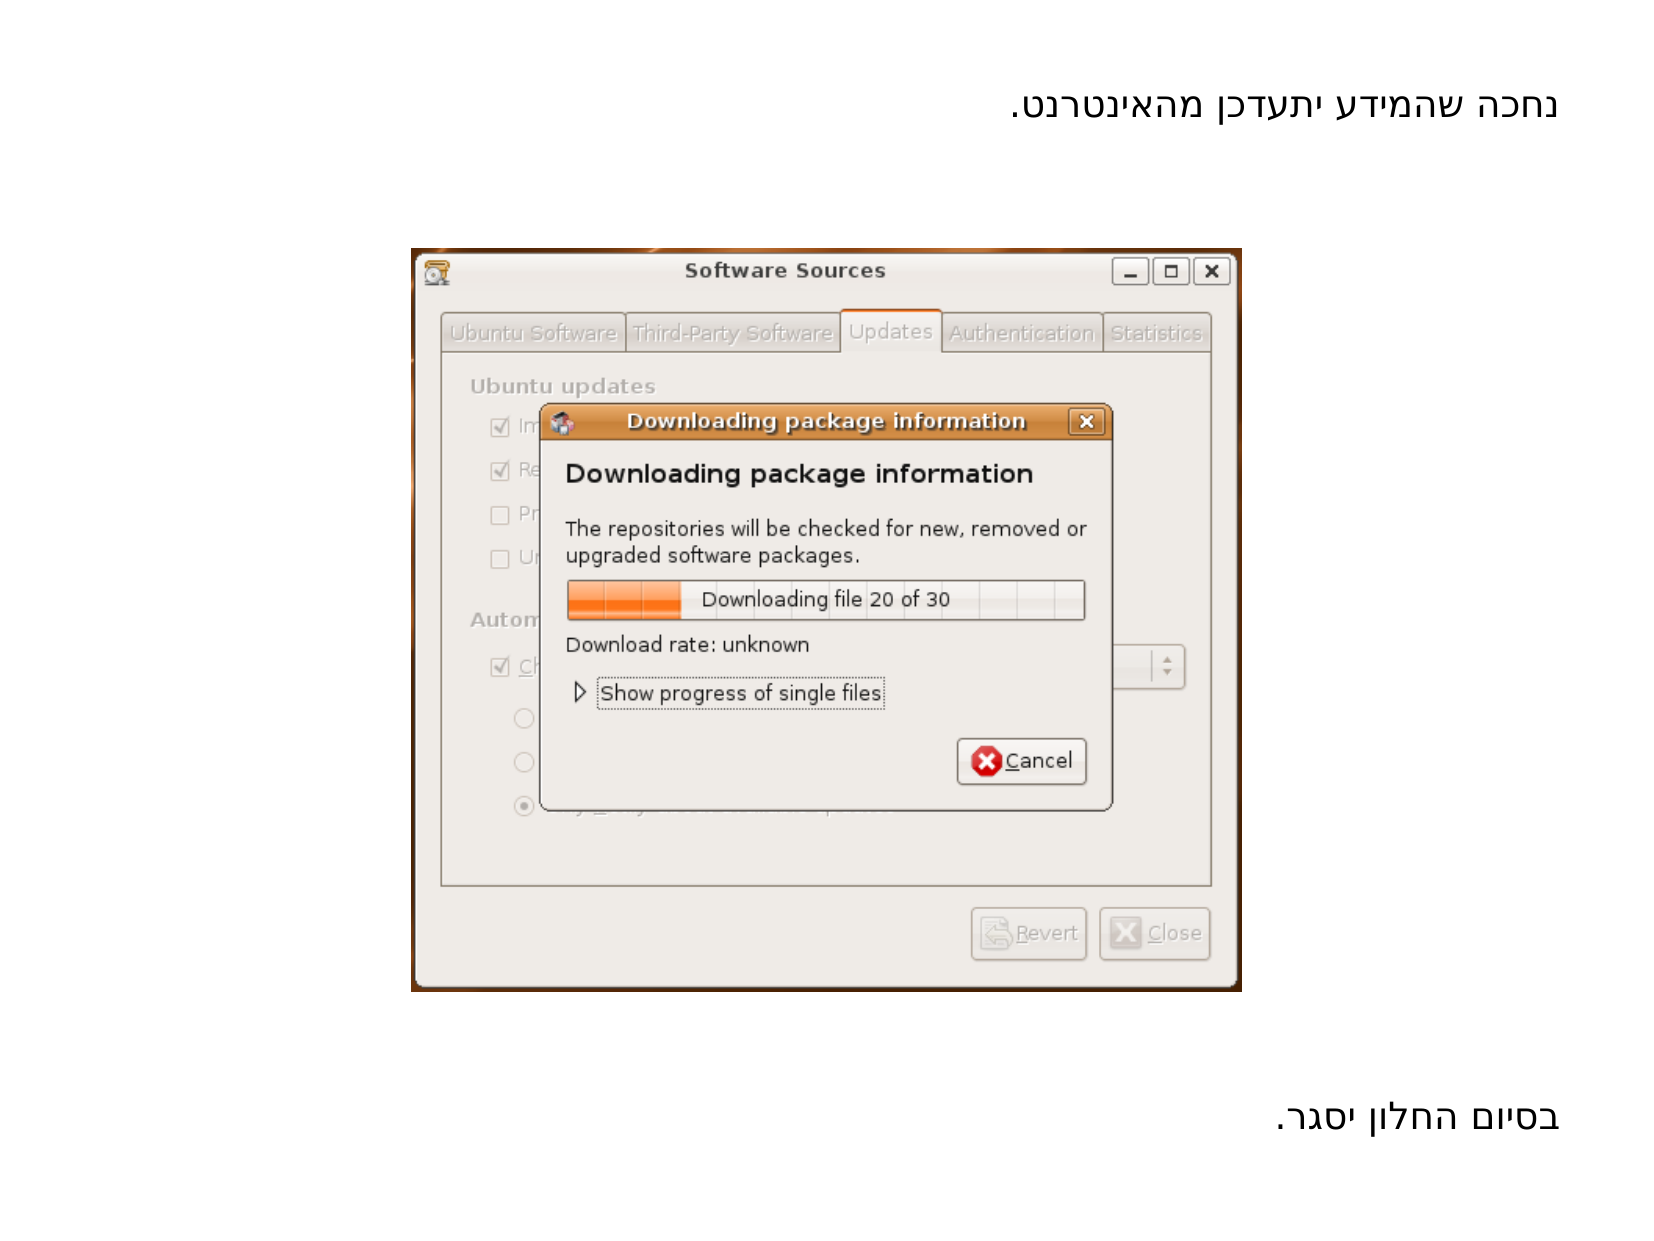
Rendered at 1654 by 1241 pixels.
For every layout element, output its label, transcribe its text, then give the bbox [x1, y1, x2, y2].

text_box נחכה שהמידע יתעדכן מהאינטרנט. [225, 75, 1576, 136]
picture [411, 248, 1242, 992]
text_box בסיום החלון יסגר. [75, 1087, 1576, 1241]
